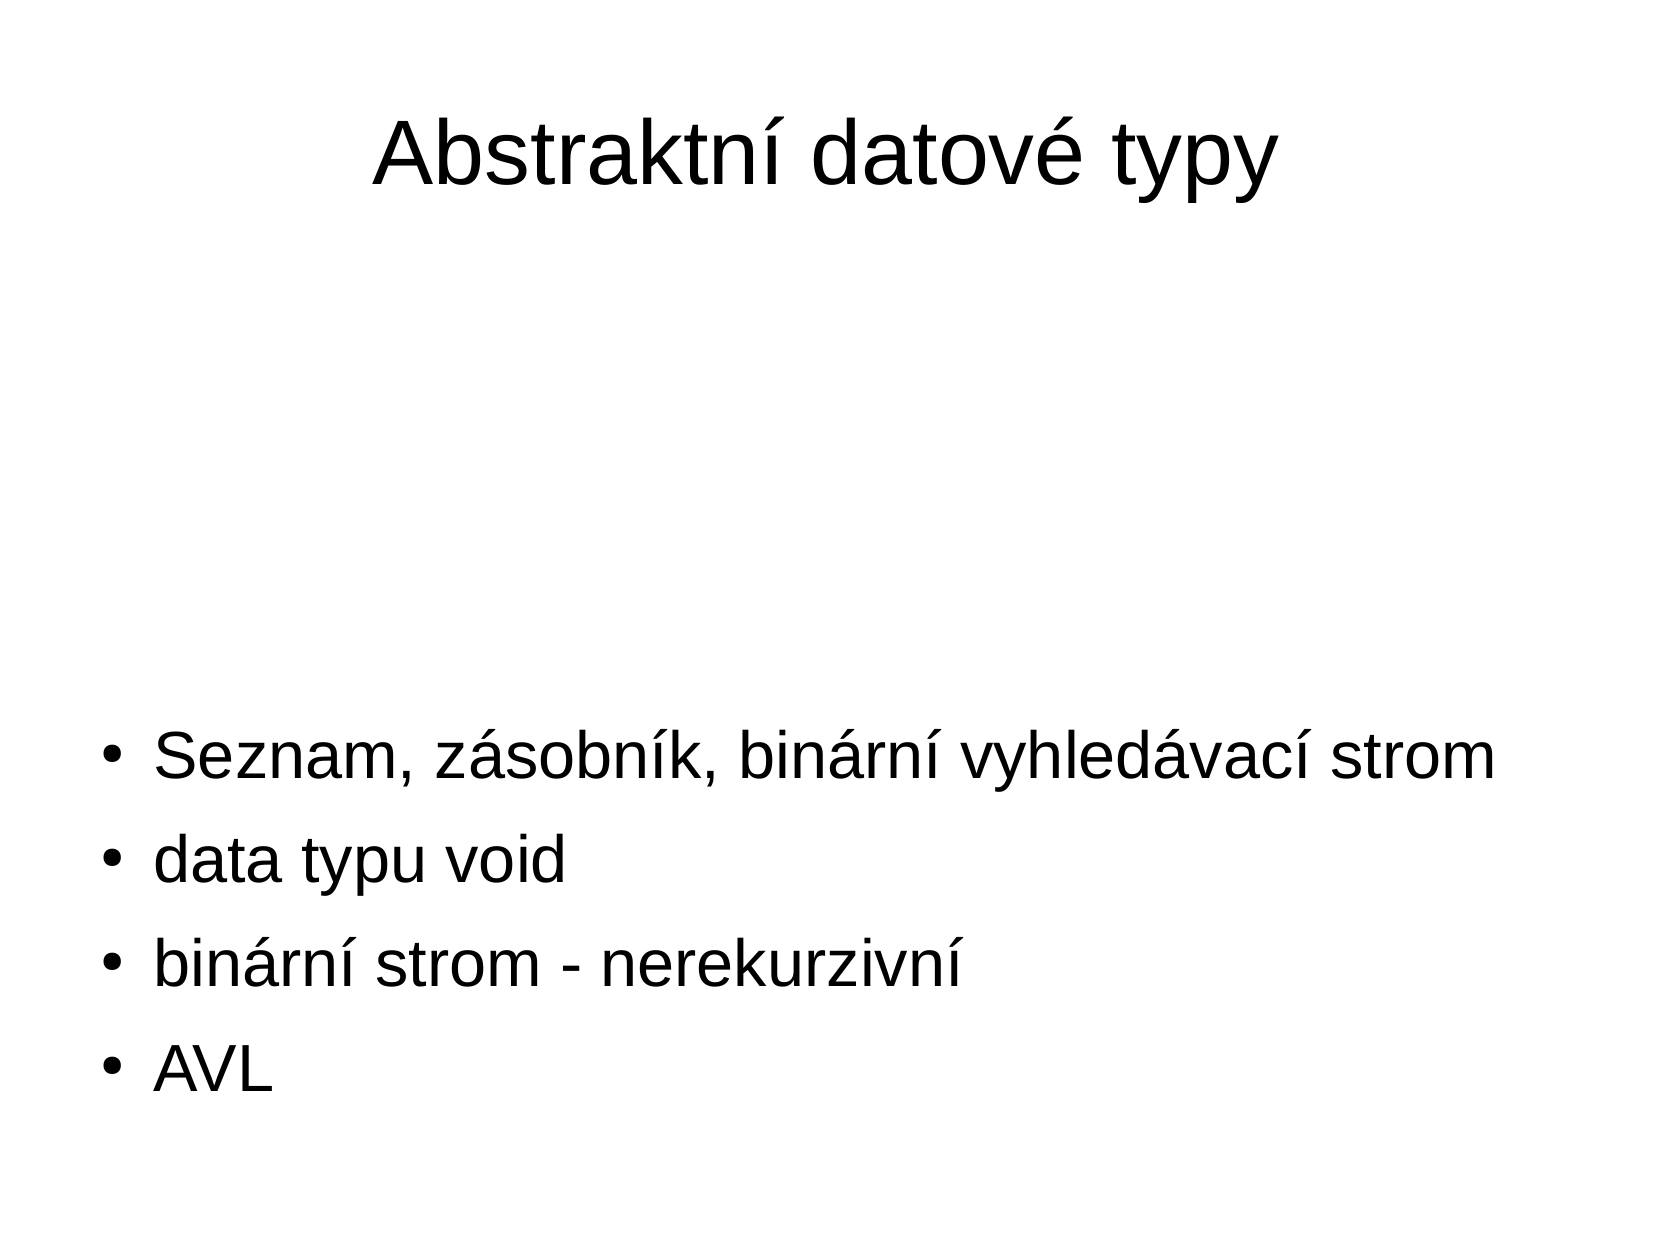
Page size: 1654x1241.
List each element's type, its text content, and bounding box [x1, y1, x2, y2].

list Seznam, zásobník, binární vyhledávací strom data typu void binární strom - nerekurzivní AVL [82, 717, 1571, 1109]
title Abstraktní datové typy [82, 49, 1571, 257]
